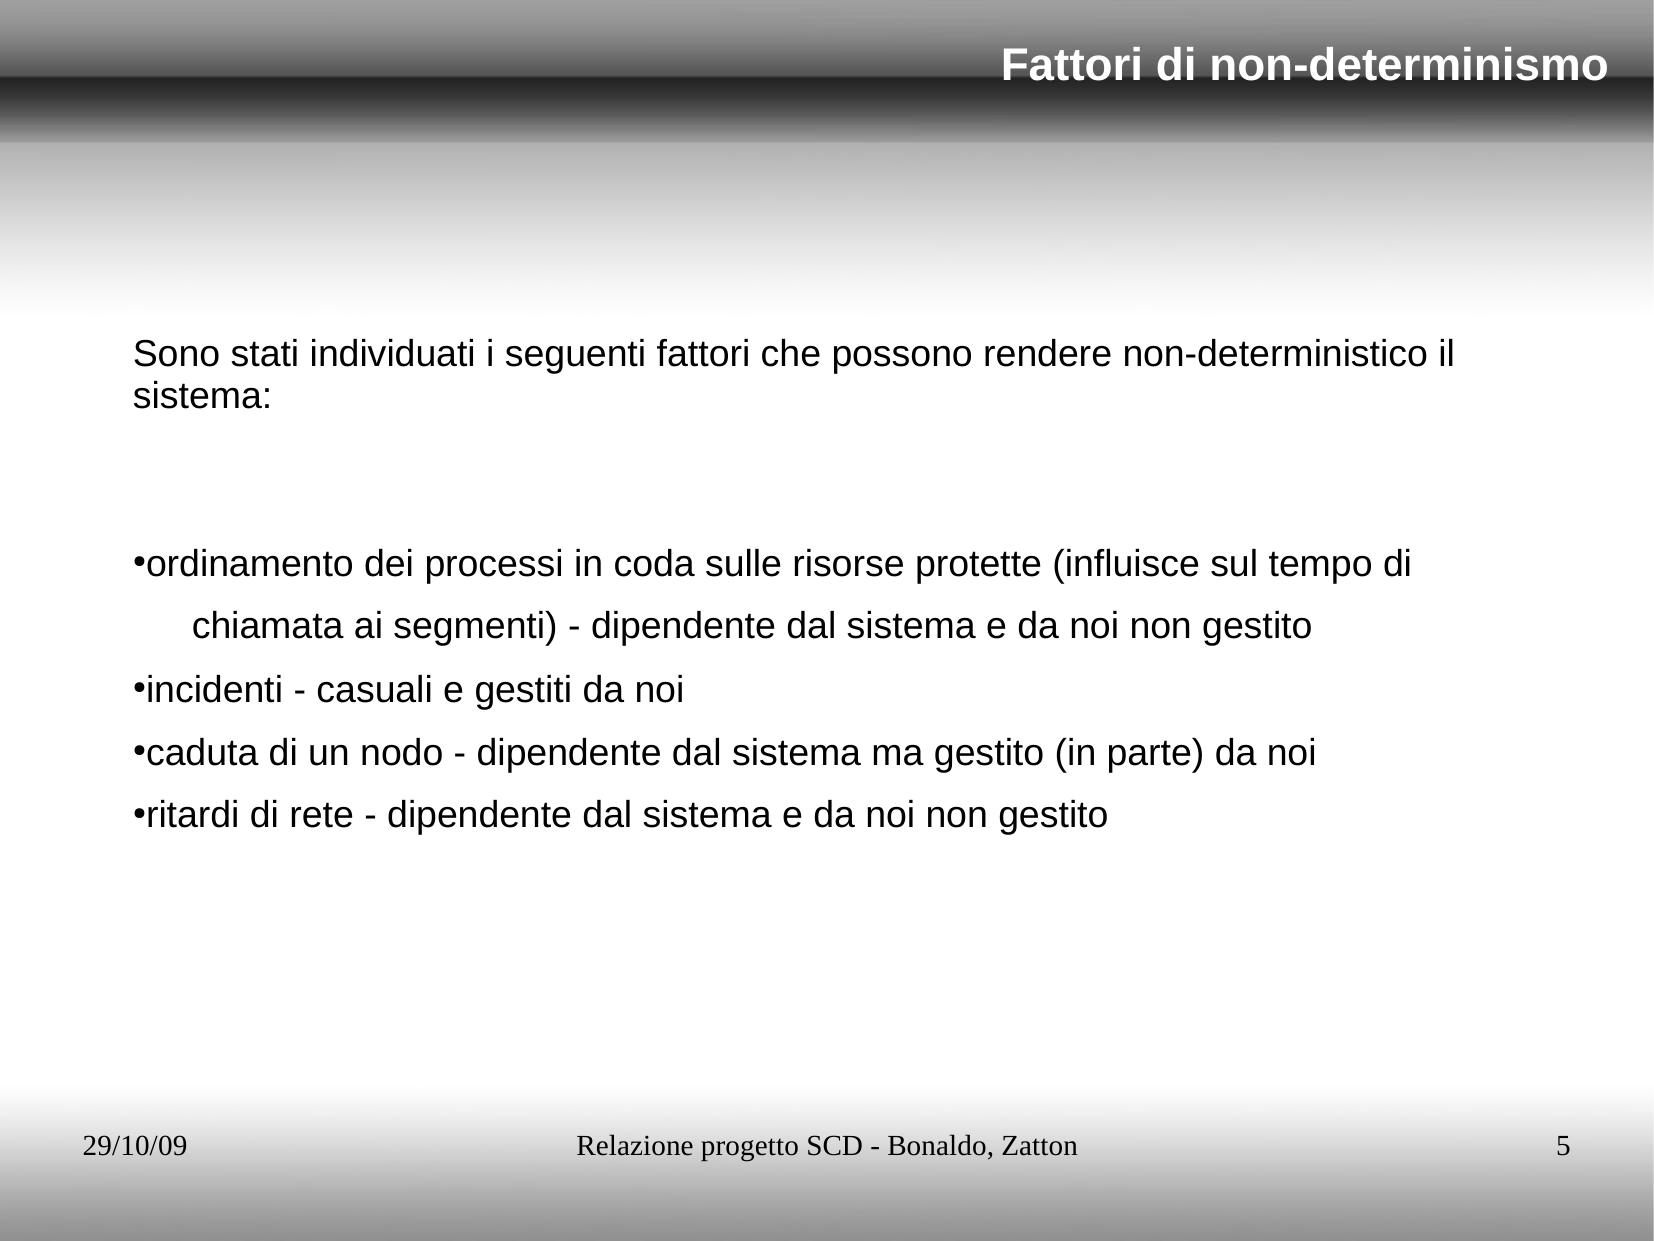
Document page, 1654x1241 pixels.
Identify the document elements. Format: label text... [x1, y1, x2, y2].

text_box Sono stati individuati i seguenti fattori che possono rendere non-deterministico il sistema: ordinamento dei processi in coda sulle risorse protette (influisce sul tempo di chiamata ai segmenti) - dipendente dal sistema e da noi non gestito incidenti - casuali e gestiti da noi caduta di un nodo - dipendente dal sistema ma gestito (in parte) da noi ritardi di rete - dipendente dal sistema e da noi non gestito [118, 324, 1506, 916]
picture [0, 0, 1654, 1241]
text_box Fattori di non-determinismo [679, 31, 1625, 119]
